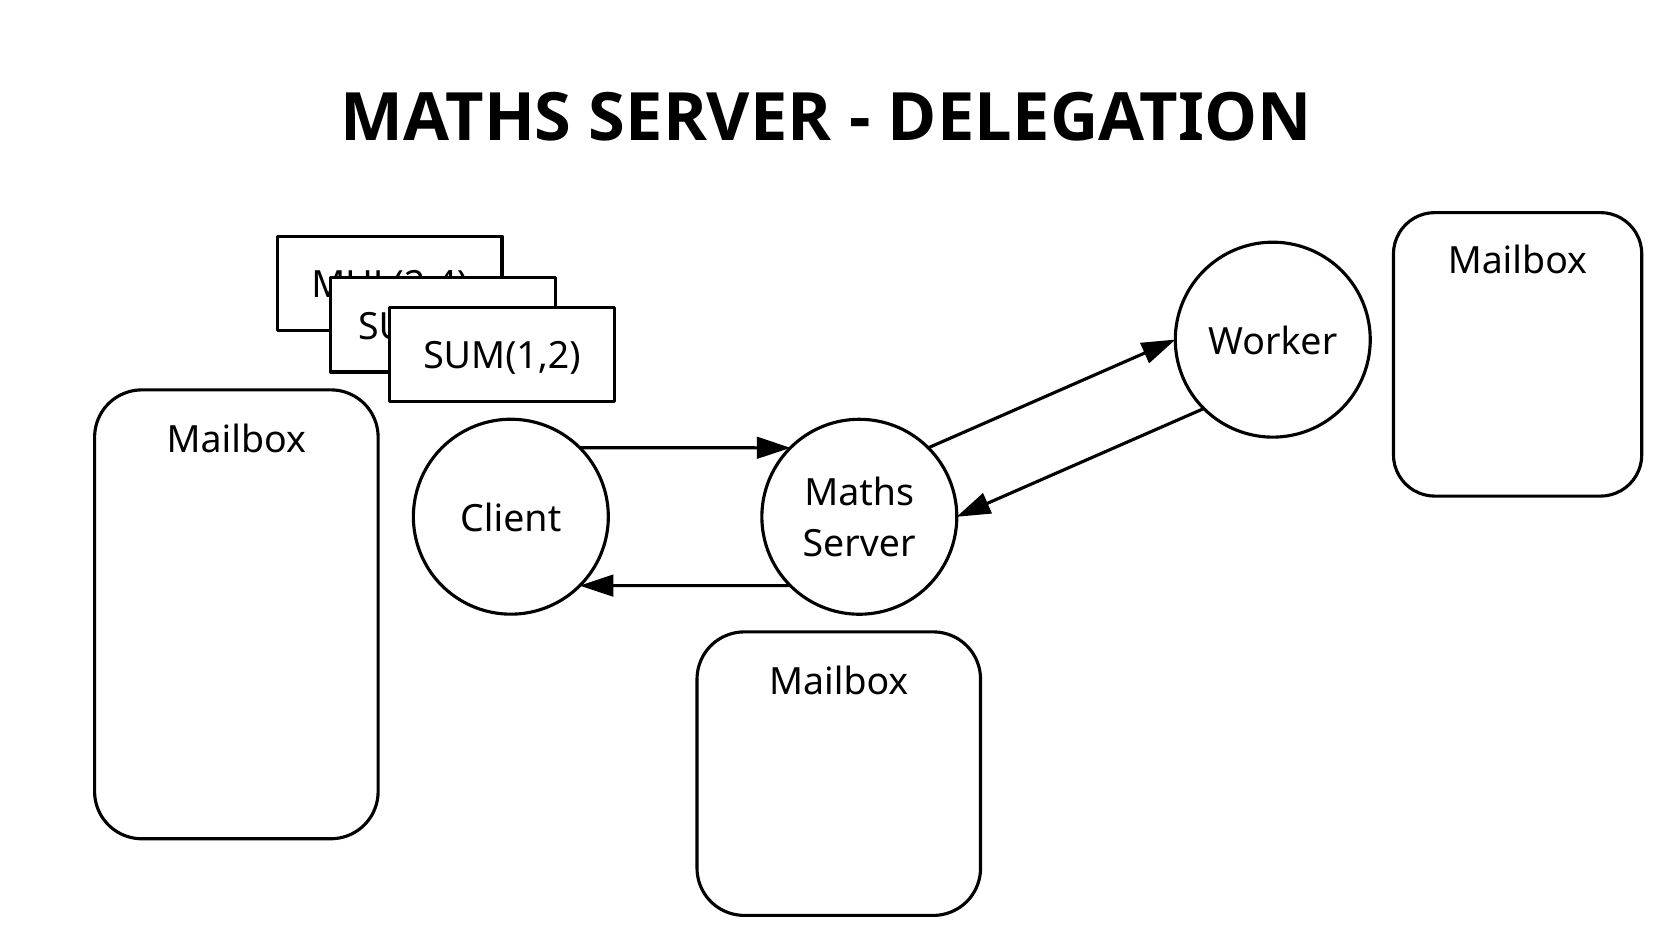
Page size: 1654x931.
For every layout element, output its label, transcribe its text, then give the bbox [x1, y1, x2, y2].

text_box Worker [1175, 242, 1371, 438]
text_box SUB(0,23) [330, 277, 556, 373]
text_box Maths Server [761, 419, 957, 615]
text_box Client [413, 419, 609, 615]
text_box Mailbox [94, 389, 379, 839]
text_box MUL(2,4) [277, 236, 502, 331]
text_box SUM(1,2) [389, 307, 615, 402]
title MATHS SERVER - DELEGATION [82, 36, 1571, 193]
text_box Mailbox [1393, 212, 1642, 497]
text_box Mailbox [697, 631, 981, 916]
